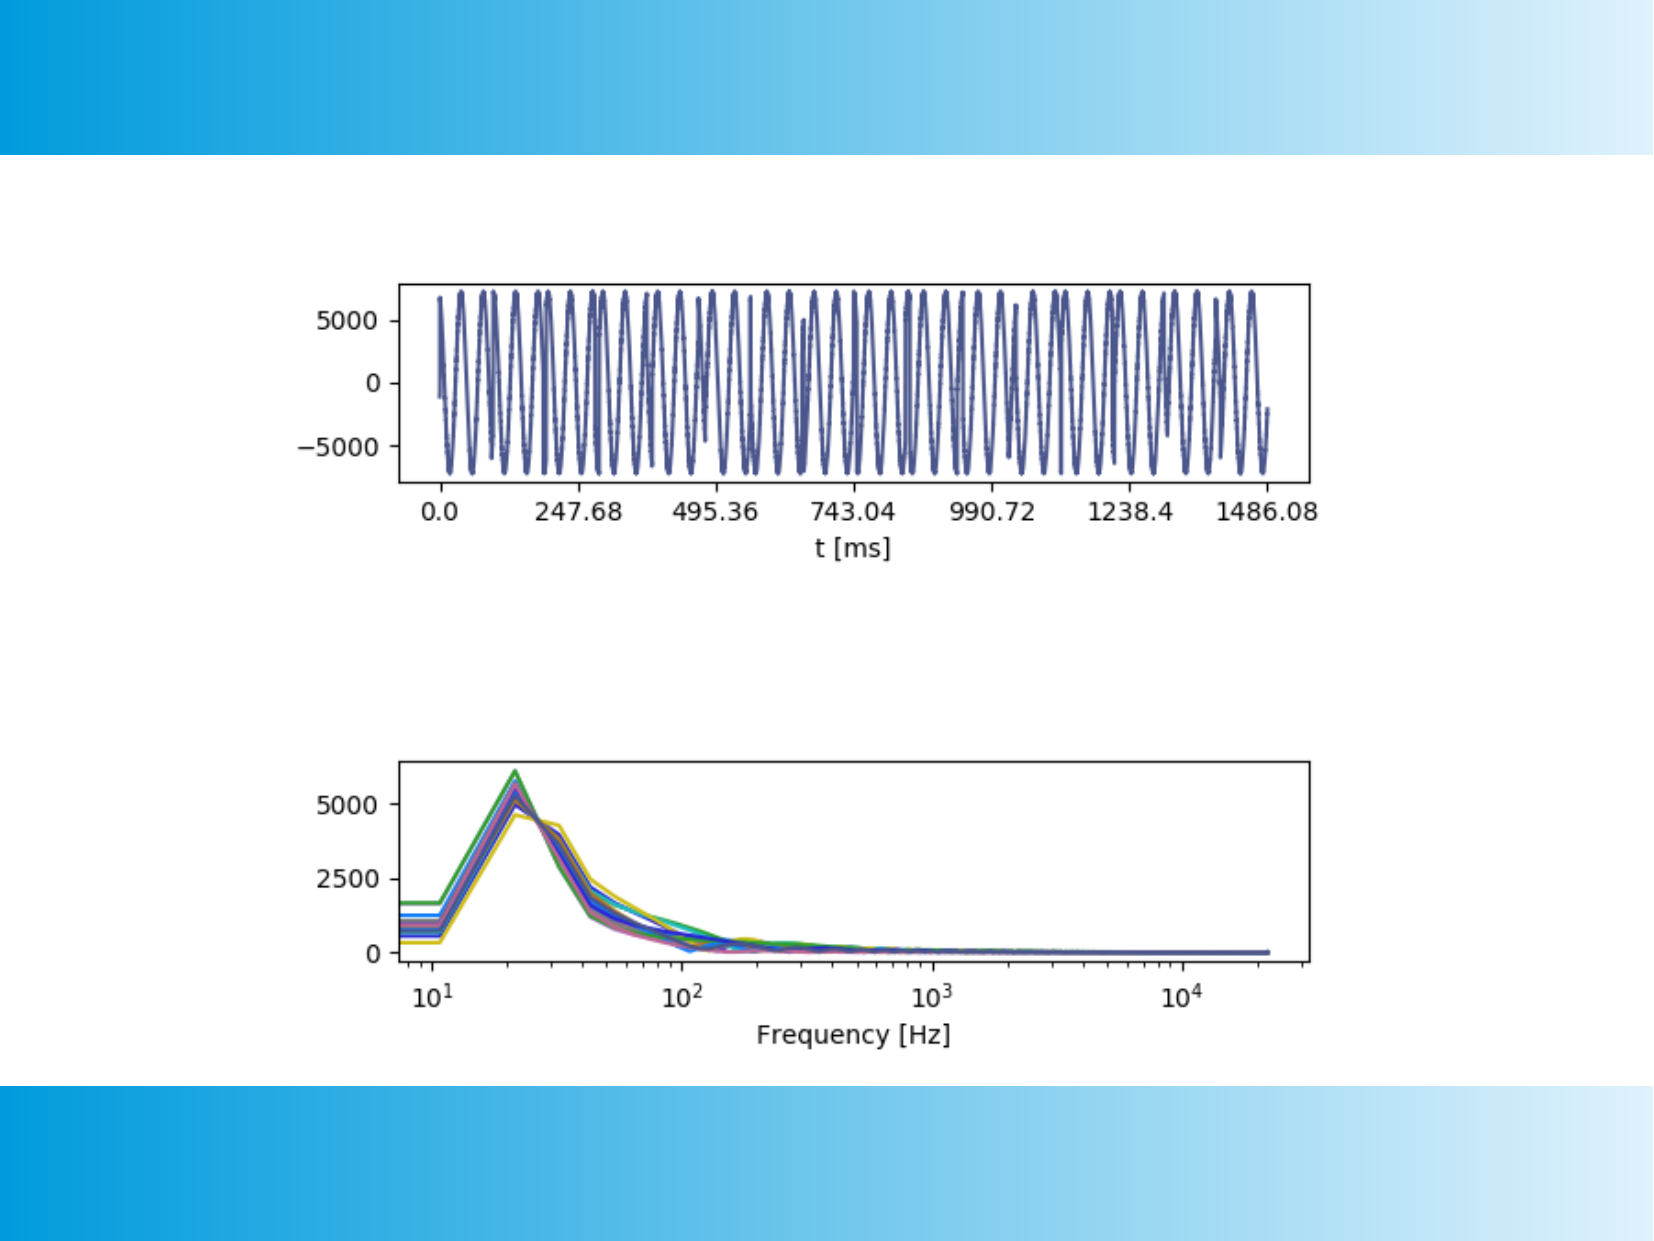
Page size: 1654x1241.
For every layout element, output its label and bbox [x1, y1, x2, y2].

picture [263, 183, 1390, 1057]
